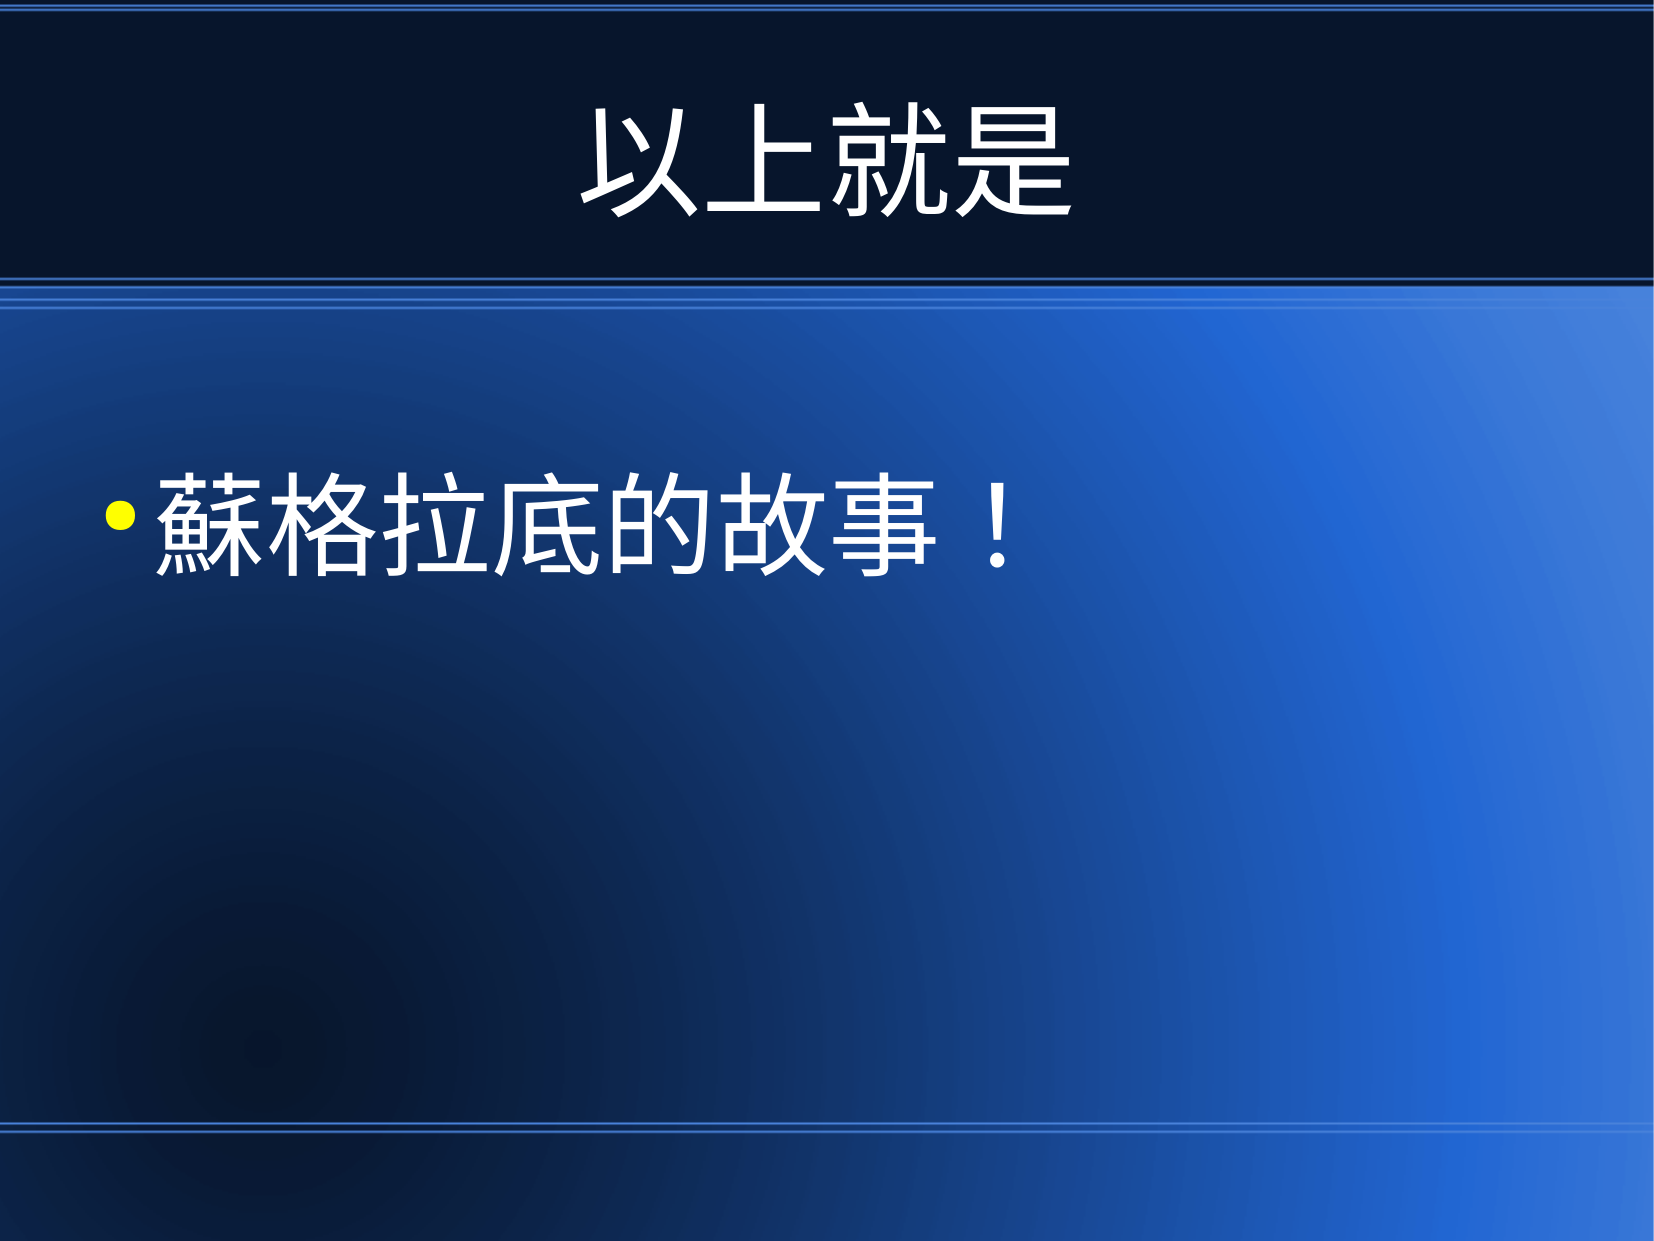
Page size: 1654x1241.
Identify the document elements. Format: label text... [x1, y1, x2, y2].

picture [0, 0, 1654, 1241]
title 以上就是 [82, 49, 1571, 257]
list 蘇格拉底的故事！ [82, 355, 1571, 1241]
